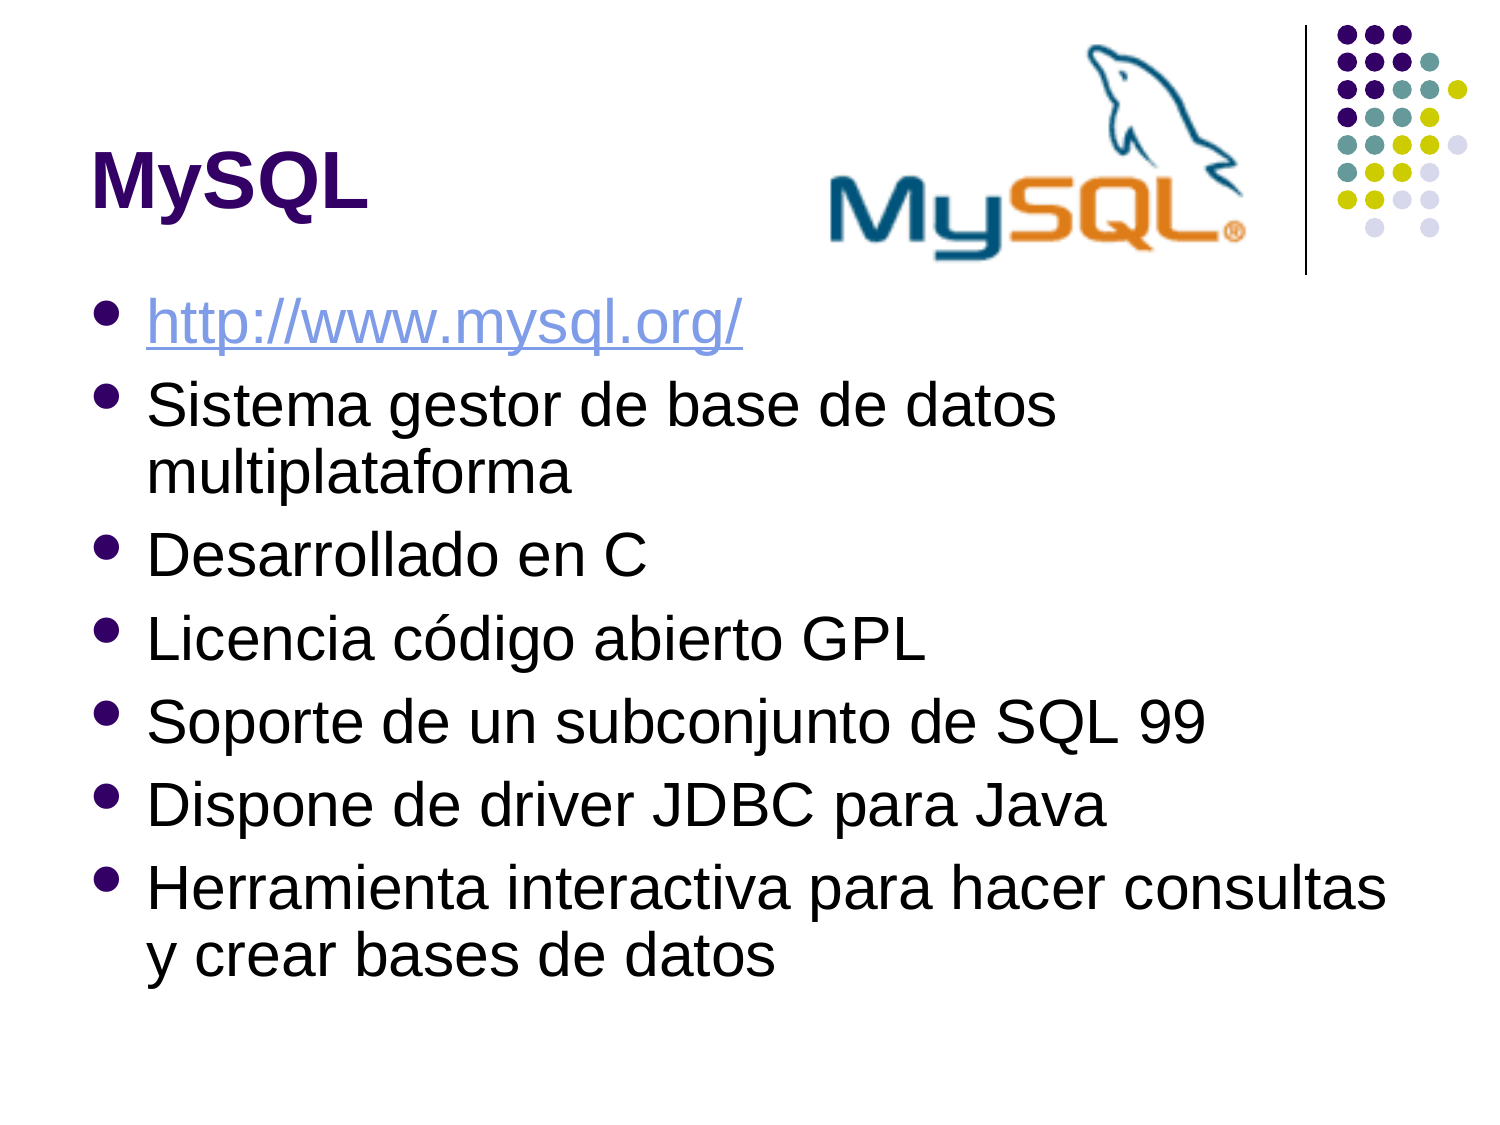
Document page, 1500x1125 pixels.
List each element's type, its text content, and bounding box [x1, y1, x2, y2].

title MySQL [74, 20, 1313, 233]
list http://www.mysql.org/ Sistema gestor de base de datos multiplataforma Desarrollado en C Licencia código abierto GPL Soporte de un subconjunto de SQL 99 Dispone de driver JDBC para Java Herramienta interactiva para hacer consultas y crear bases de datos [75, 282, 1426, 1006]
picture [829, 43, 1249, 269]
